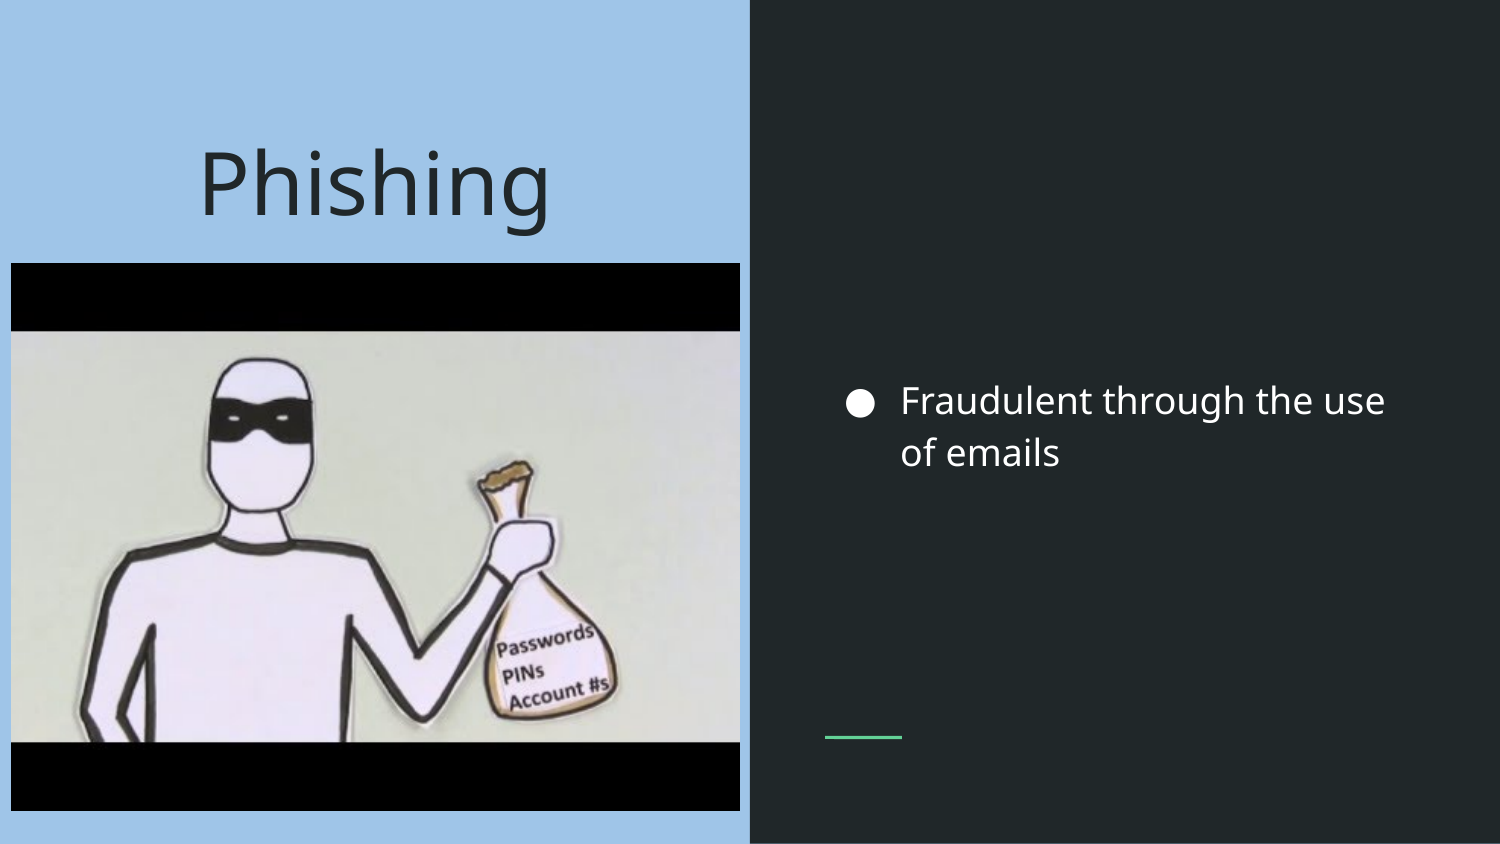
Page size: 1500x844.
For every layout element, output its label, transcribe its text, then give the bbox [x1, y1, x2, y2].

list Fraudulent through the use of emails [810, 118, 1440, 725]
picture [11, 263, 740, 811]
title Phishing [43, 0, 708, 248]
